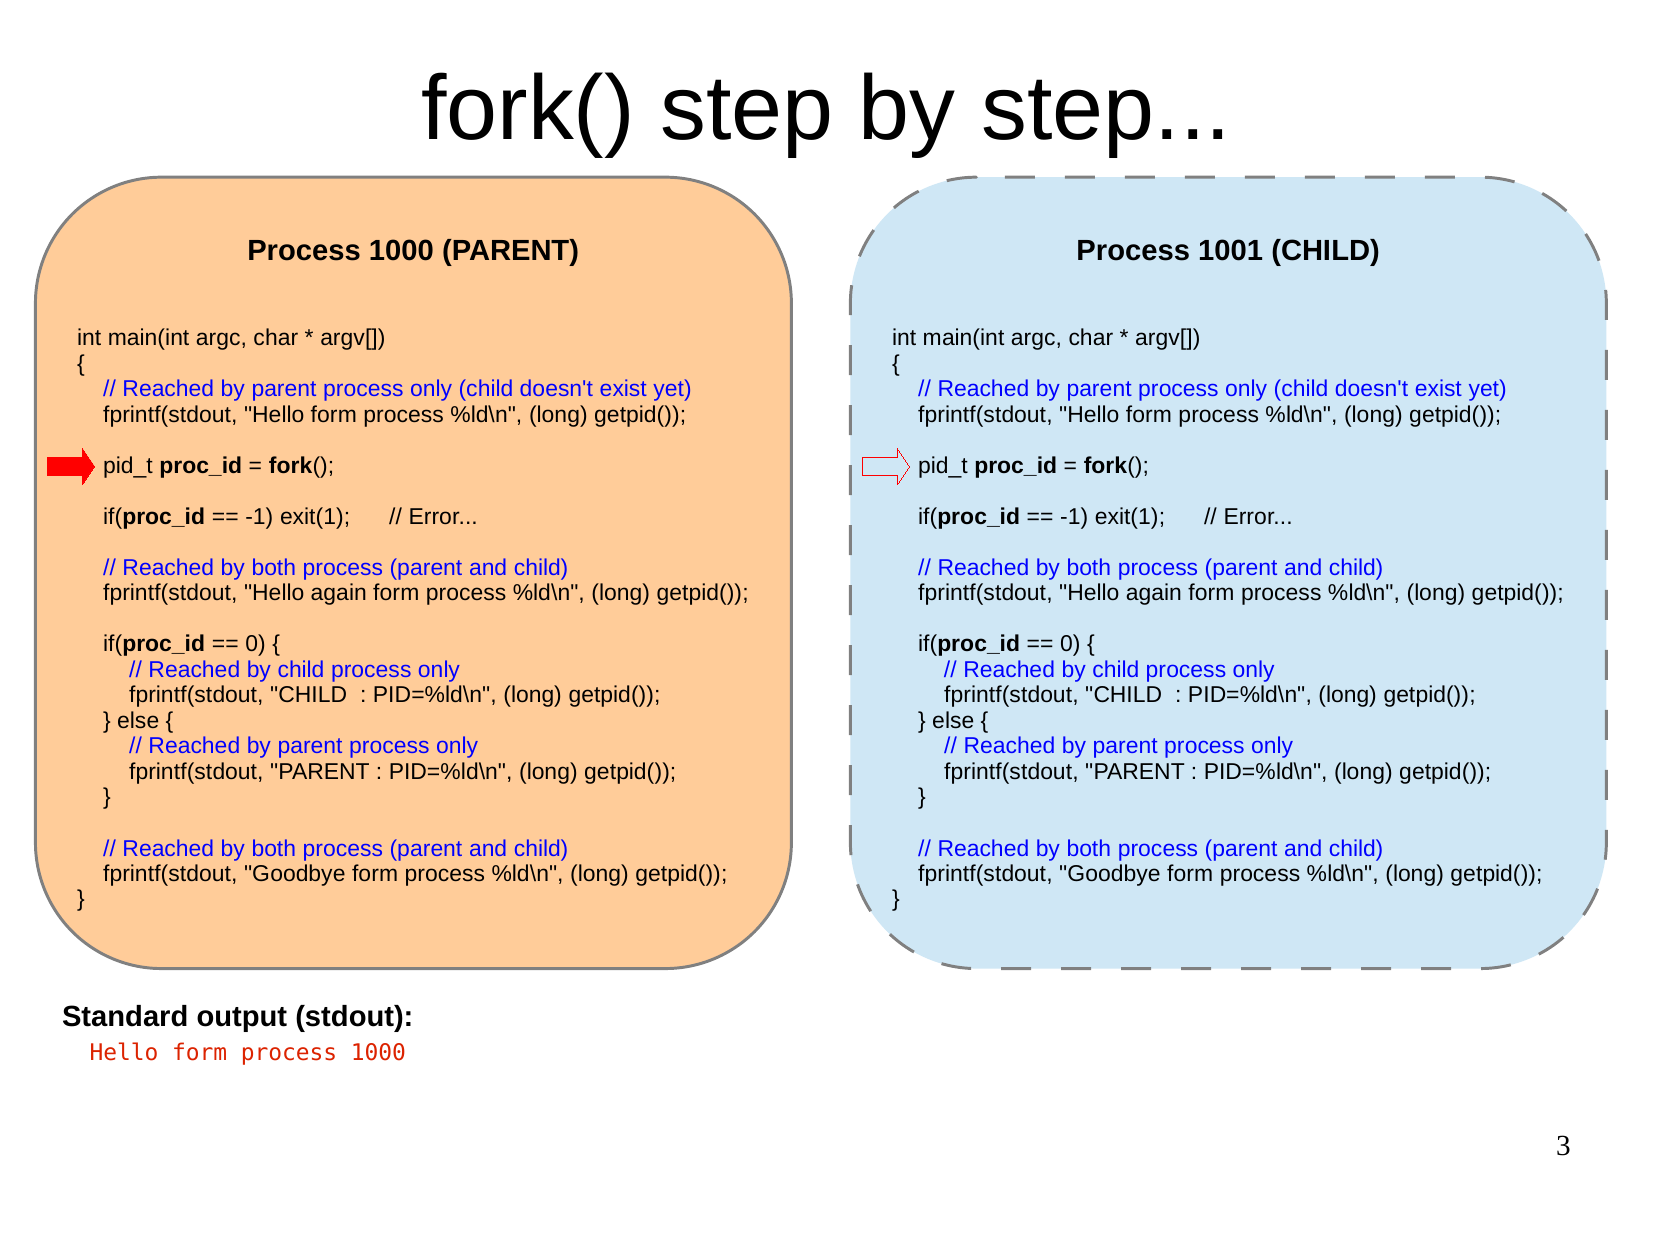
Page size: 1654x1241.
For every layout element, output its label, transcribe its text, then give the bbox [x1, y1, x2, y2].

text_box Standard output (stdout): Hello form process 1000 [47, 992, 1619, 1193]
title fork() step by step... [82, 49, 1571, 166]
text_box [47, 448, 95, 485]
text_box Process 1000 (PARENT) int main(int argc, char * argv[]) { // Reached by parent process only (child doesn't exist yet) fprintf(stdout, "Hello form process %ld\n", (long) getpid()); pid_t proc_id = fork(); if(proc_id == -1) exit(1); // Error... // Reached by both process (parent and child) fprintf(stdout, "Hello again form process %ld\n", (long) getpid()); if(proc_id == 0) { // Reached by child process only fprintf(stdout, "CHILD : PID=%ld\n", (long) getpid()); } else { // Reached by parent process only fprintf(stdout, "PARENT : PID=%ld\n", (long) getpid()); } // Reached by both process (parent and child) fprintf(stdout, "Goodbye form process %ld\n", (long) getpid()); } [35, 177, 792, 969]
text_box Process 1001 (CHILD) int main(int argc, char * argv[]) { // Reached by parent process only (child doesn't exist yet) fprintf(stdout, "Hello form process %ld\n", (long) getpid()); pid_t proc_id = fork(); if(proc_id == -1) exit(1); // Error... // Reached by both process (parent and child) fprintf(stdout, "Hello again form process %ld\n", (long) getpid()); if(proc_id == 0) { // Reached by child process only fprintf(stdout, "CHILD : PID=%ld\n", (long) getpid()); } else { // Reached by parent process only fprintf(stdout, "PARENT : PID=%ld\n", (long) getpid()); } // Reached by both process (parent and child) fprintf(stdout, "Goodbye form process %ld\n", (long) getpid()); } [850, 177, 1607, 969]
